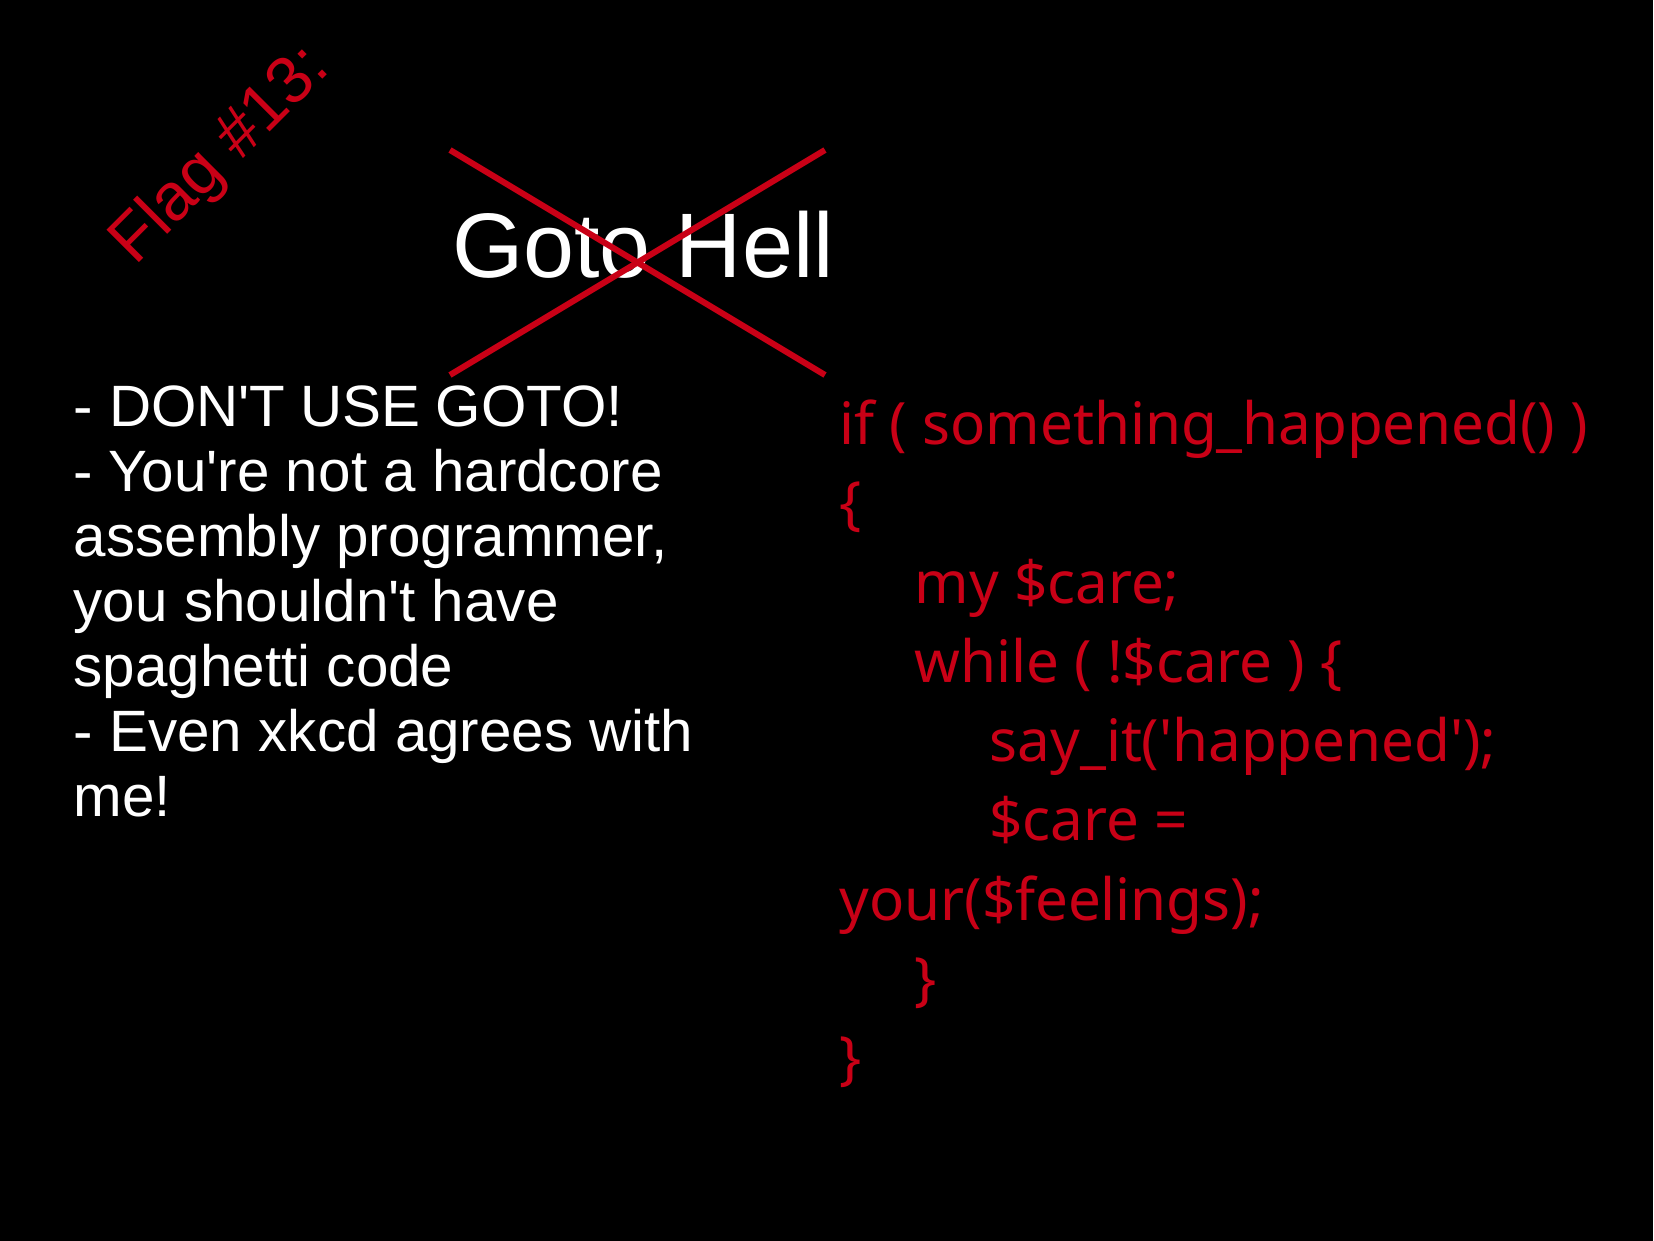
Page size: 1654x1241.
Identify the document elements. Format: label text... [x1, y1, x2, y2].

text_box Goto Hell [645, 187, 848, 317]
text_box Flag #13: [77, 14, 361, 298]
text_box Goto Hell [520, 187, 755, 258]
text_box Goto Hell [555, 267, 720, 317]
text_box if ( something_happened() ) { my $care; while ( !$care ) { say_it('happened'); $care = your($feelings); } } [825, 375, 1613, 1126]
text_box Goto Hell [437, 187, 630, 317]
text_box - DON'T USE GOTO! - You're not a hardcore assembly programmer, you shouldn't have spaghetti code - Even xkcd agrees with me! [58, 366, 788, 1117]
